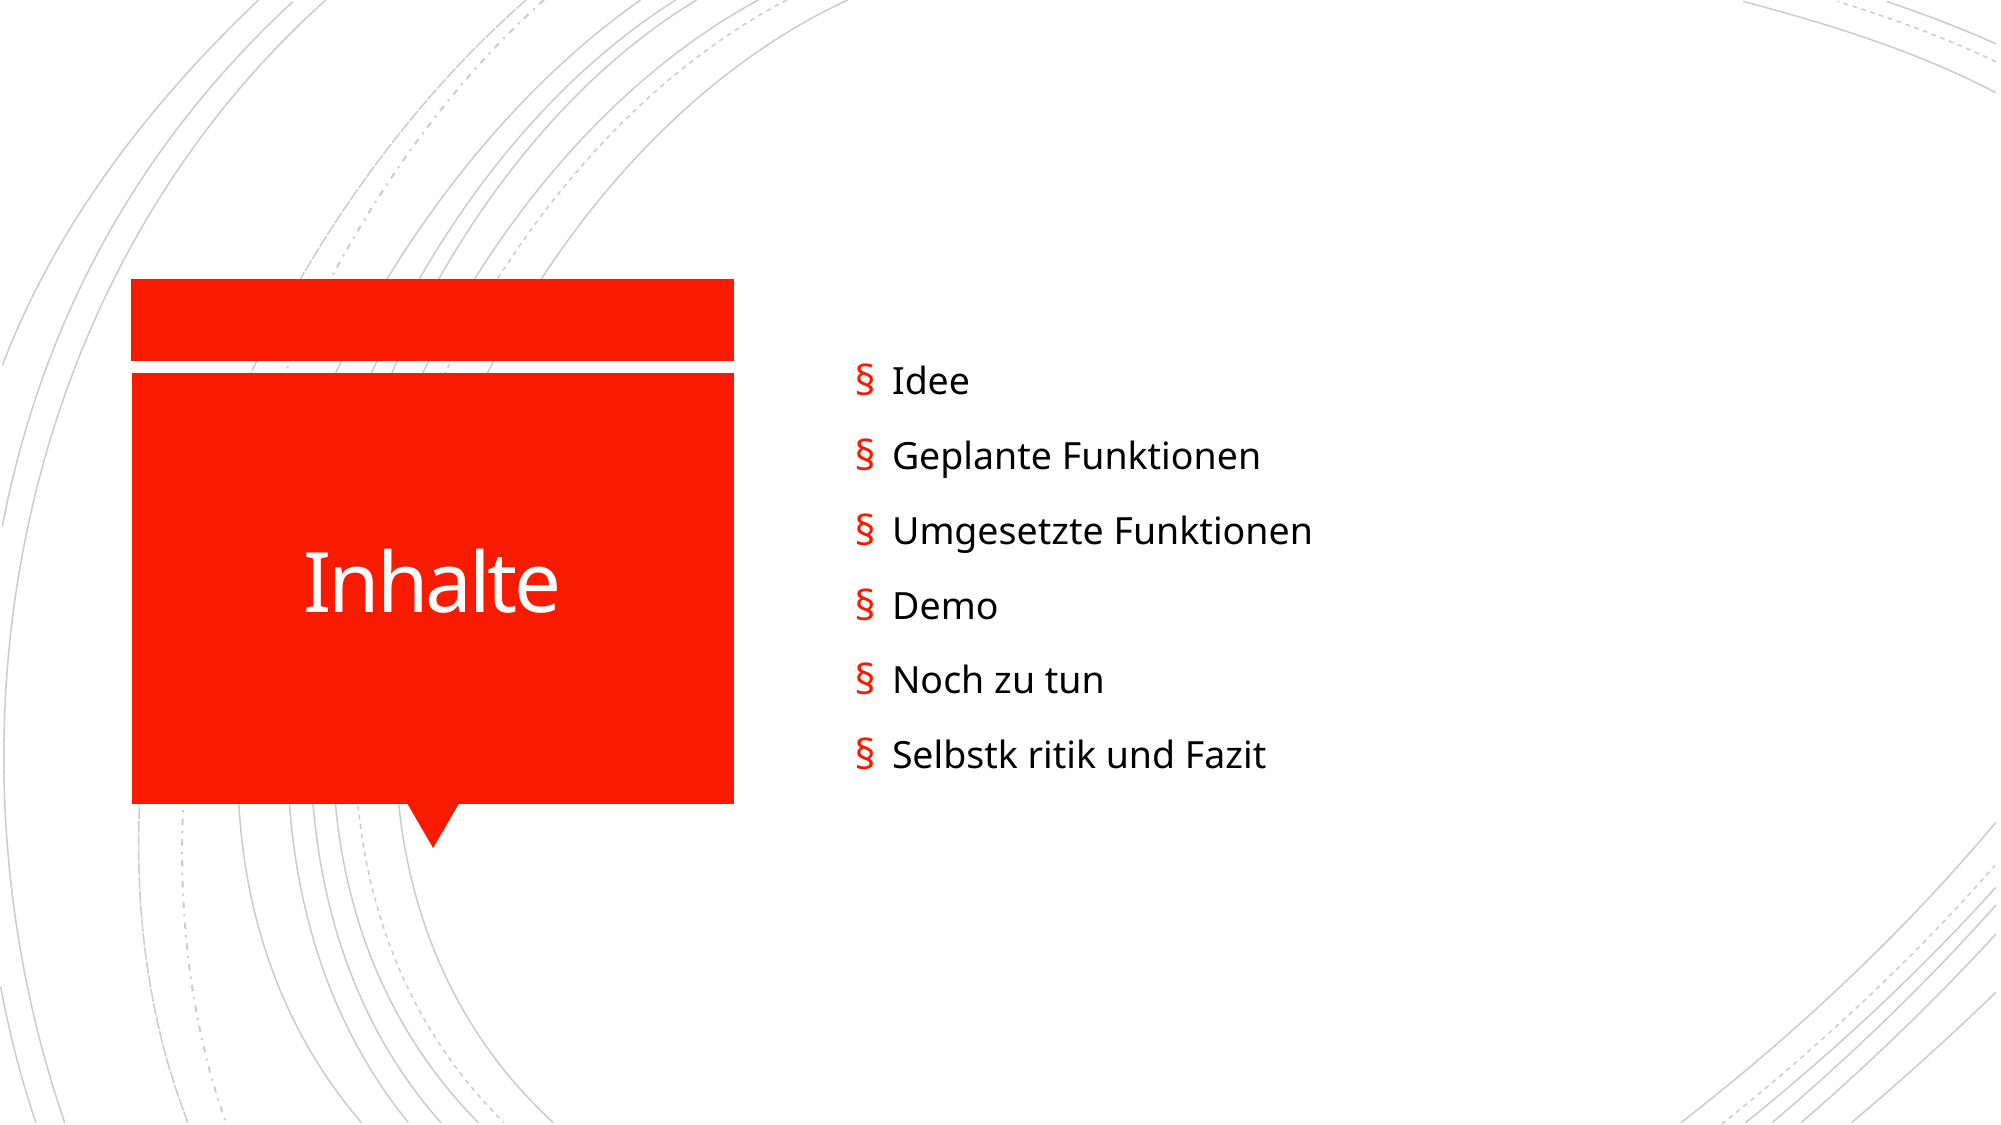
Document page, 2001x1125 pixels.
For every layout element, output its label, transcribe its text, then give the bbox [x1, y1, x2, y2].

title Inhalte [145, 385, 720, 789]
list Idee Geplante Funktionen Umgesetzte Funktionen Demo Noch zu tun Selbstk ritik und Fazit [839, 131, 1871, 993]
